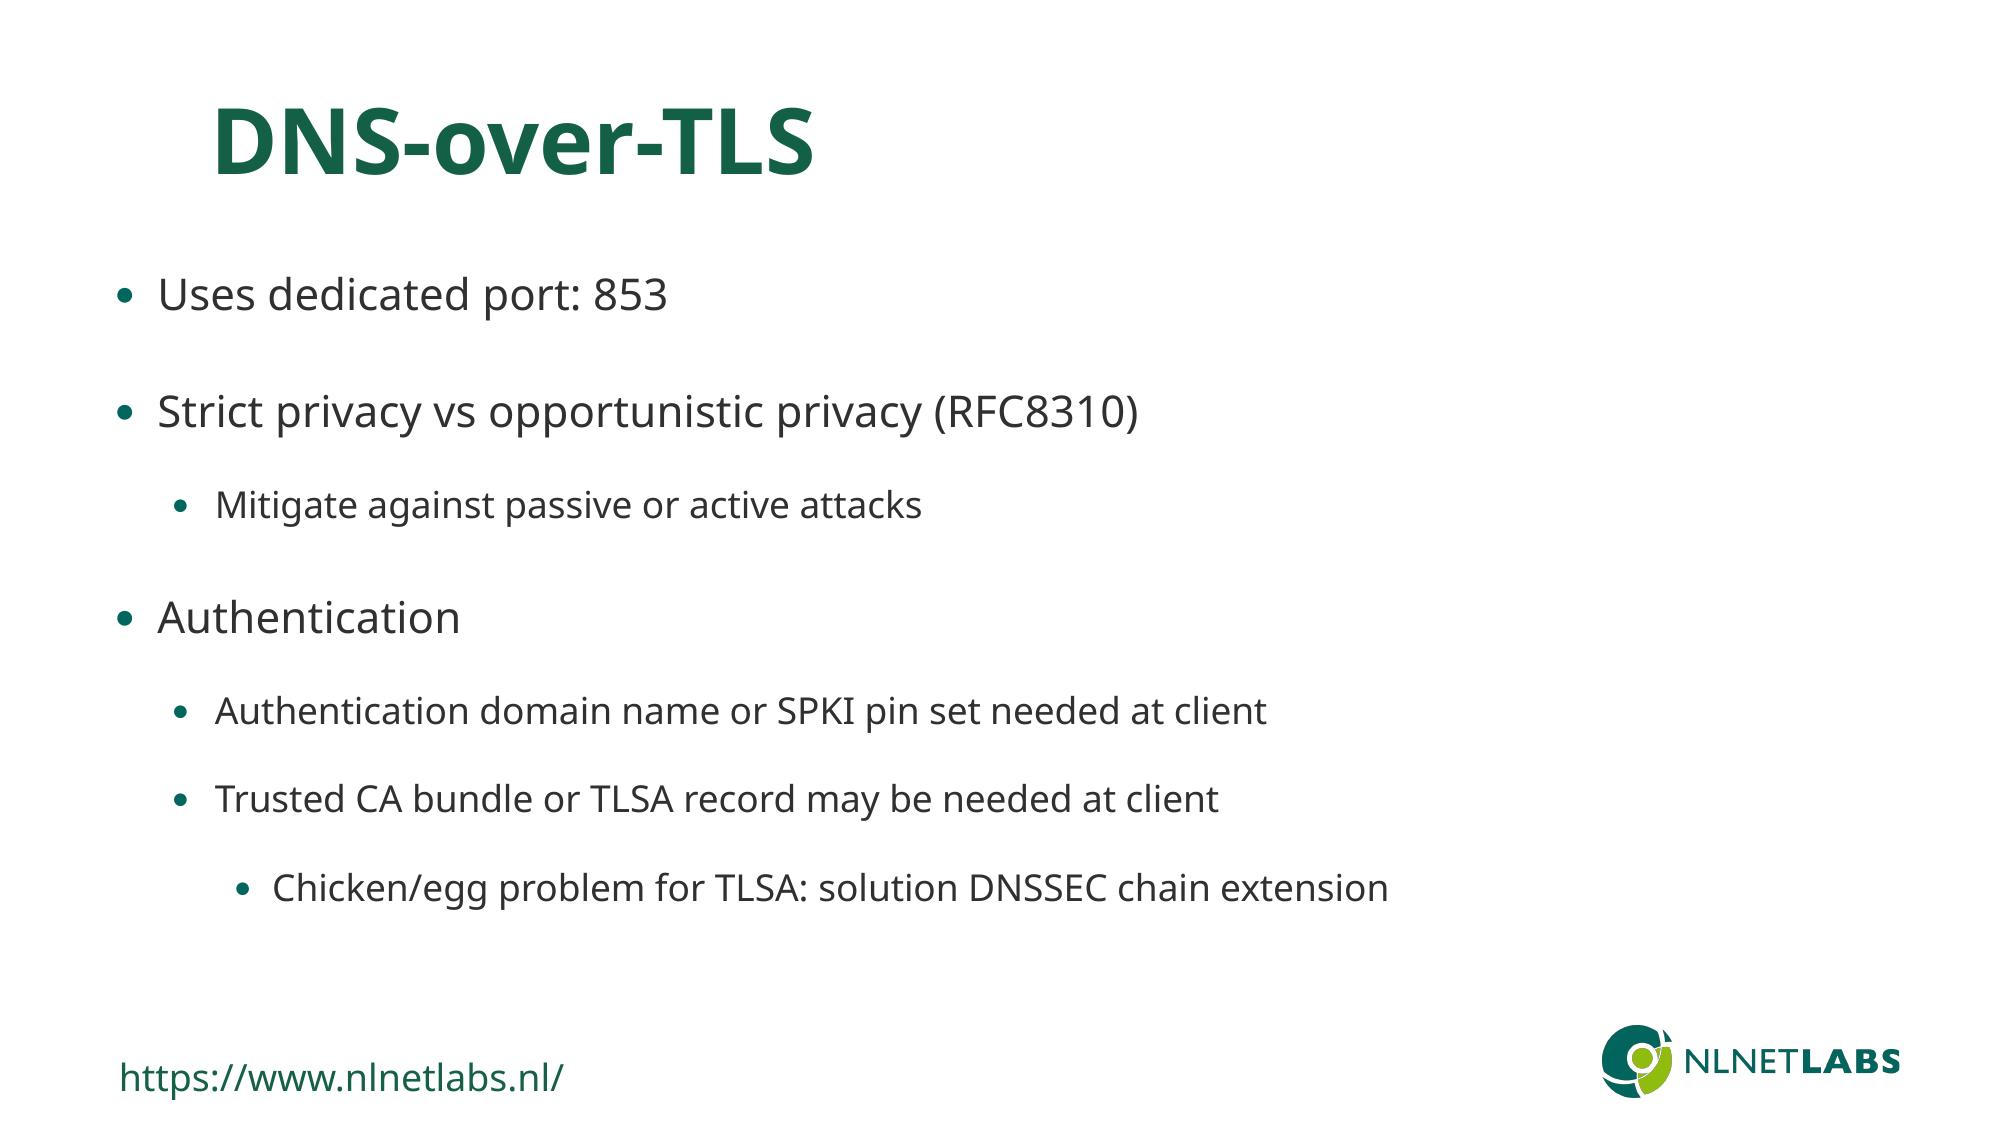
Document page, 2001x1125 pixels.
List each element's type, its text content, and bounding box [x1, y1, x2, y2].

picture [1602, 1025, 1900, 1098]
list Uses dedicated port: 853 Strict privacy vs opportunistic privacy (RFC8310) Mitigate against passive or active attacks Authentication Authentication domain name or SPKI pin set needed at client Trusted CA bundle or TLSA record may be needed at client Chicken/egg problem for TLSA: solution DNSSEC chain extension [99, 263, 1900, 916]
title DNS-over-TLS [210, 44, 1900, 233]
